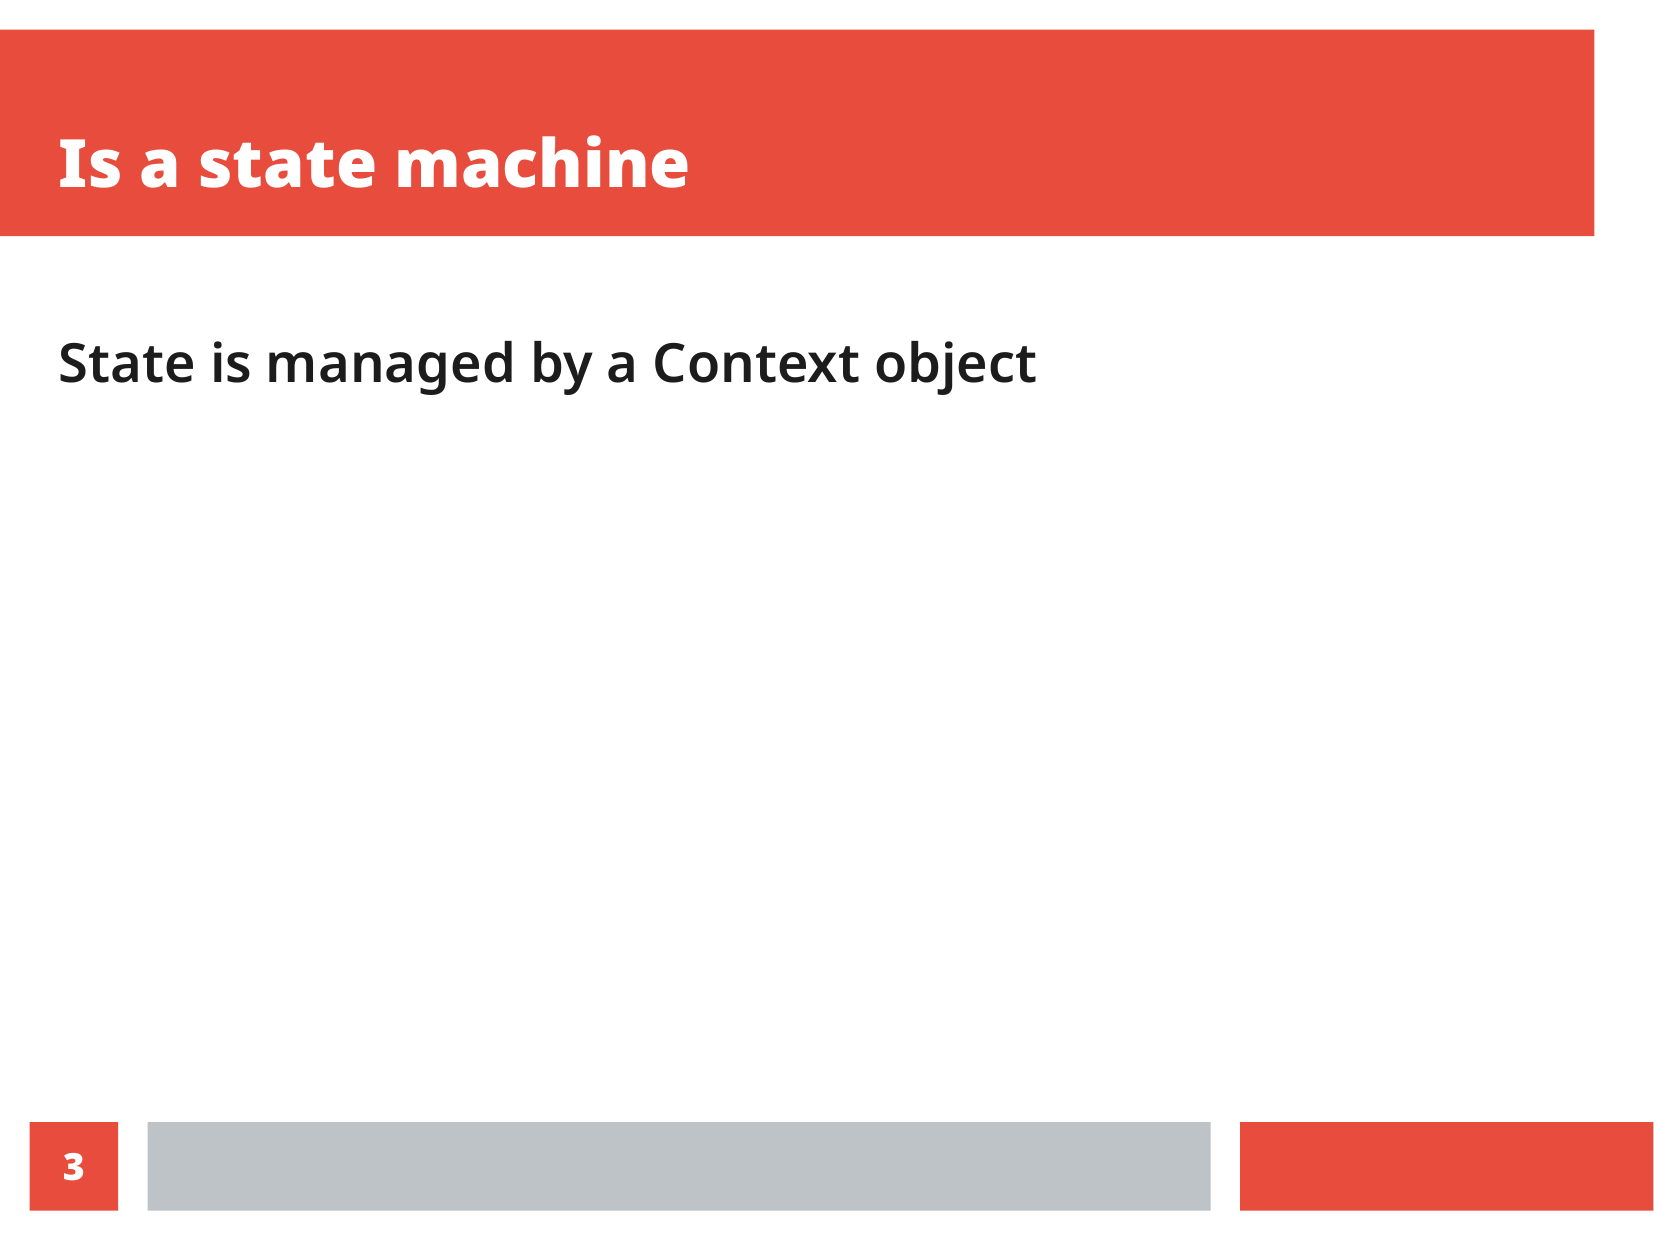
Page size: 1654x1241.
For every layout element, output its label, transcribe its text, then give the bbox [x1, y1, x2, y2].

title Is a state machine [59, 59, 1595, 207]
list State is managed by a Context object [59, 324, 1565, 1093]
